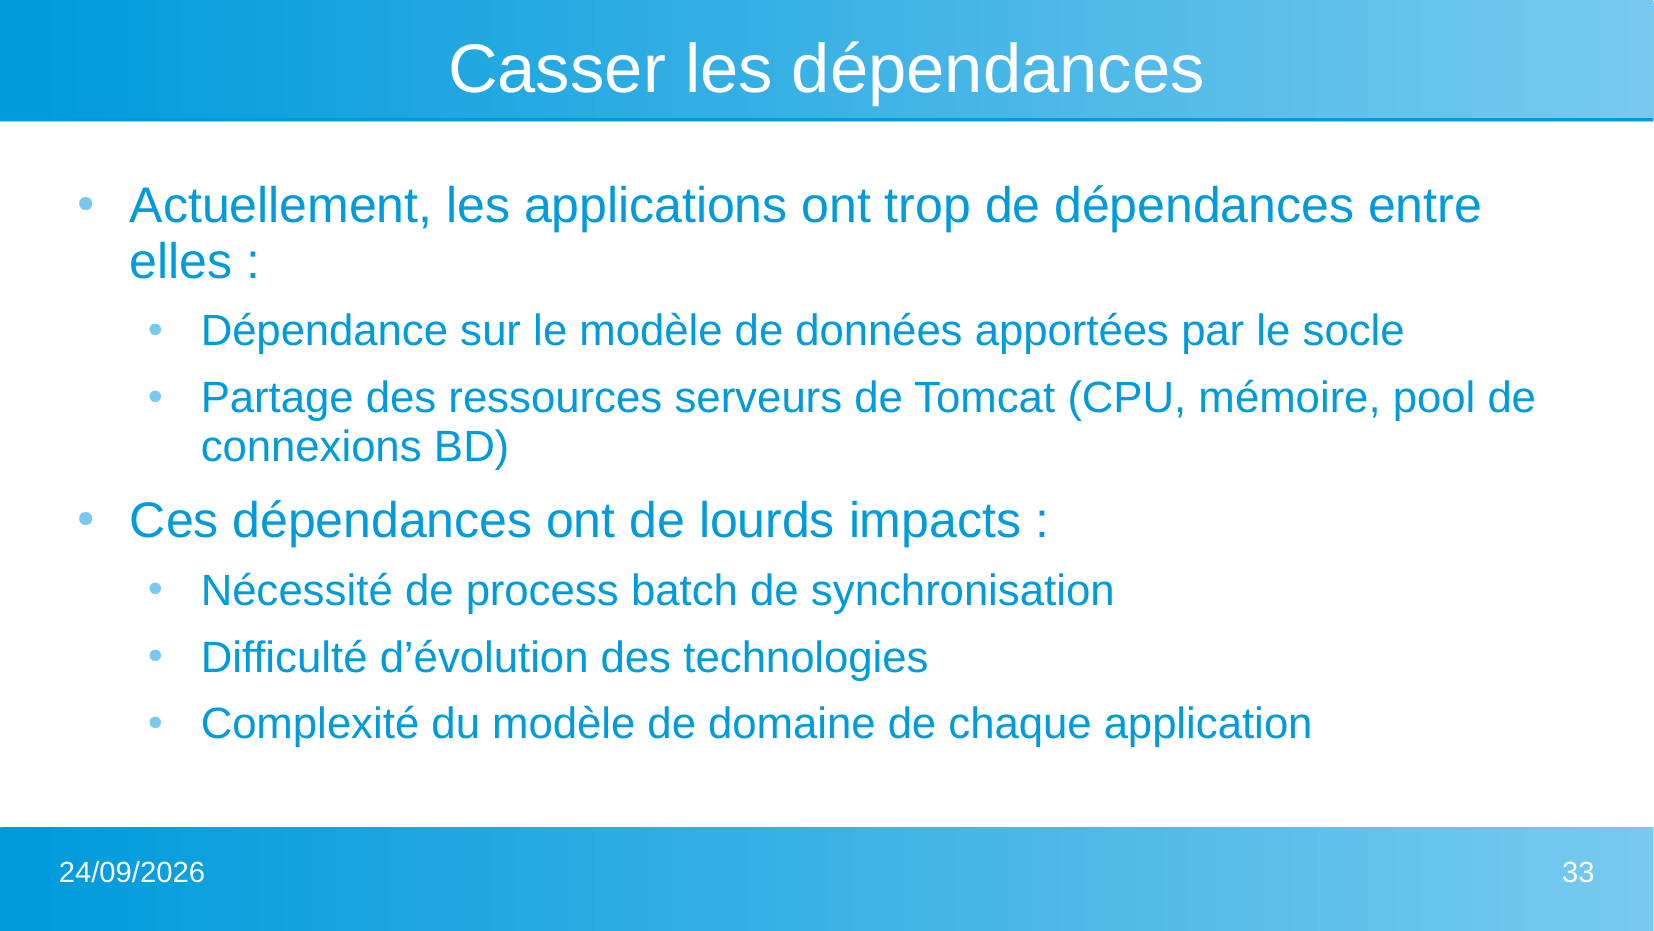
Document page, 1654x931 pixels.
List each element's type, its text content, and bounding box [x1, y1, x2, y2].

title Casser les dépendances [59, 29, 1595, 108]
list Actuellement, les applications ont trop de dépendances entre elles : Dépendance sur le modèle de données apportées par le socle Partage des ressources serveurs de Tomcat (CPU, mémoire, pool de connexions BD) Ces dépendances ont de lourds impacts : Nécessité de process batch de synchronisation Difficulté d’évolution des technologies Complexité du modèle de domaine de chaque application [59, 177, 1595, 768]
